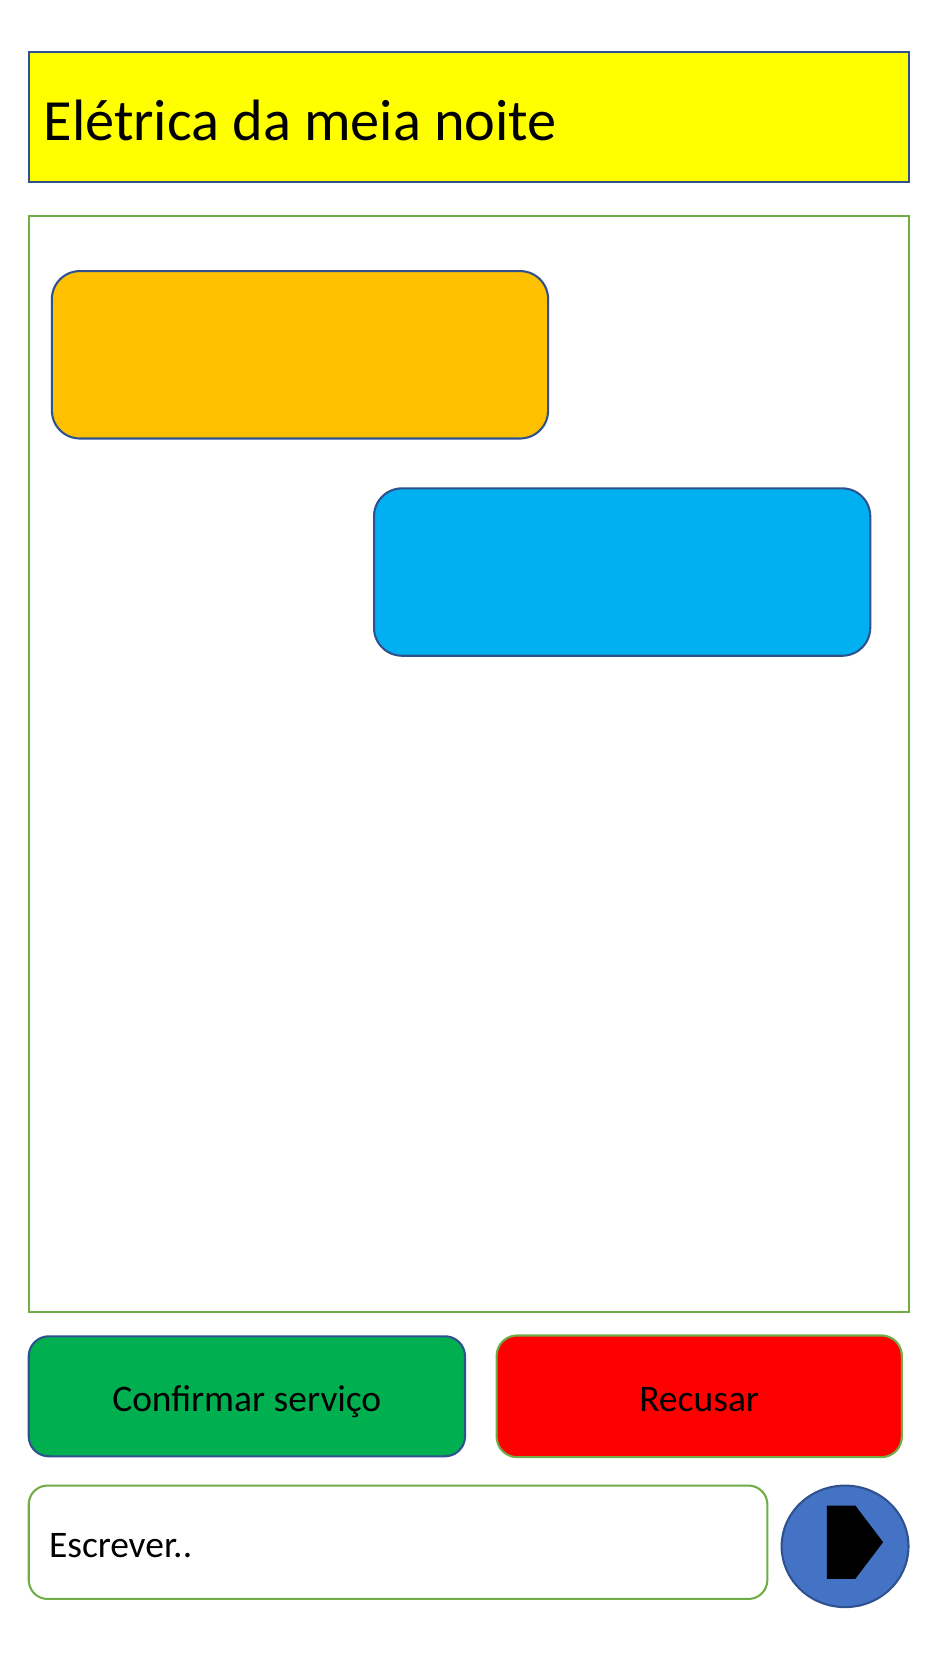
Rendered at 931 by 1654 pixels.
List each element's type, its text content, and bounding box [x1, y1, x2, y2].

text_box [781, 1485, 909, 1608]
text_box Confirmar serviço [28, 1336, 466, 1457]
text_box Recusar [496, 1335, 902, 1458]
text_box [29, 216, 909, 1312]
text_box Elétrica da meia noite [29, 52, 909, 182]
text_box Escrever.. [28, 1485, 768, 1599]
